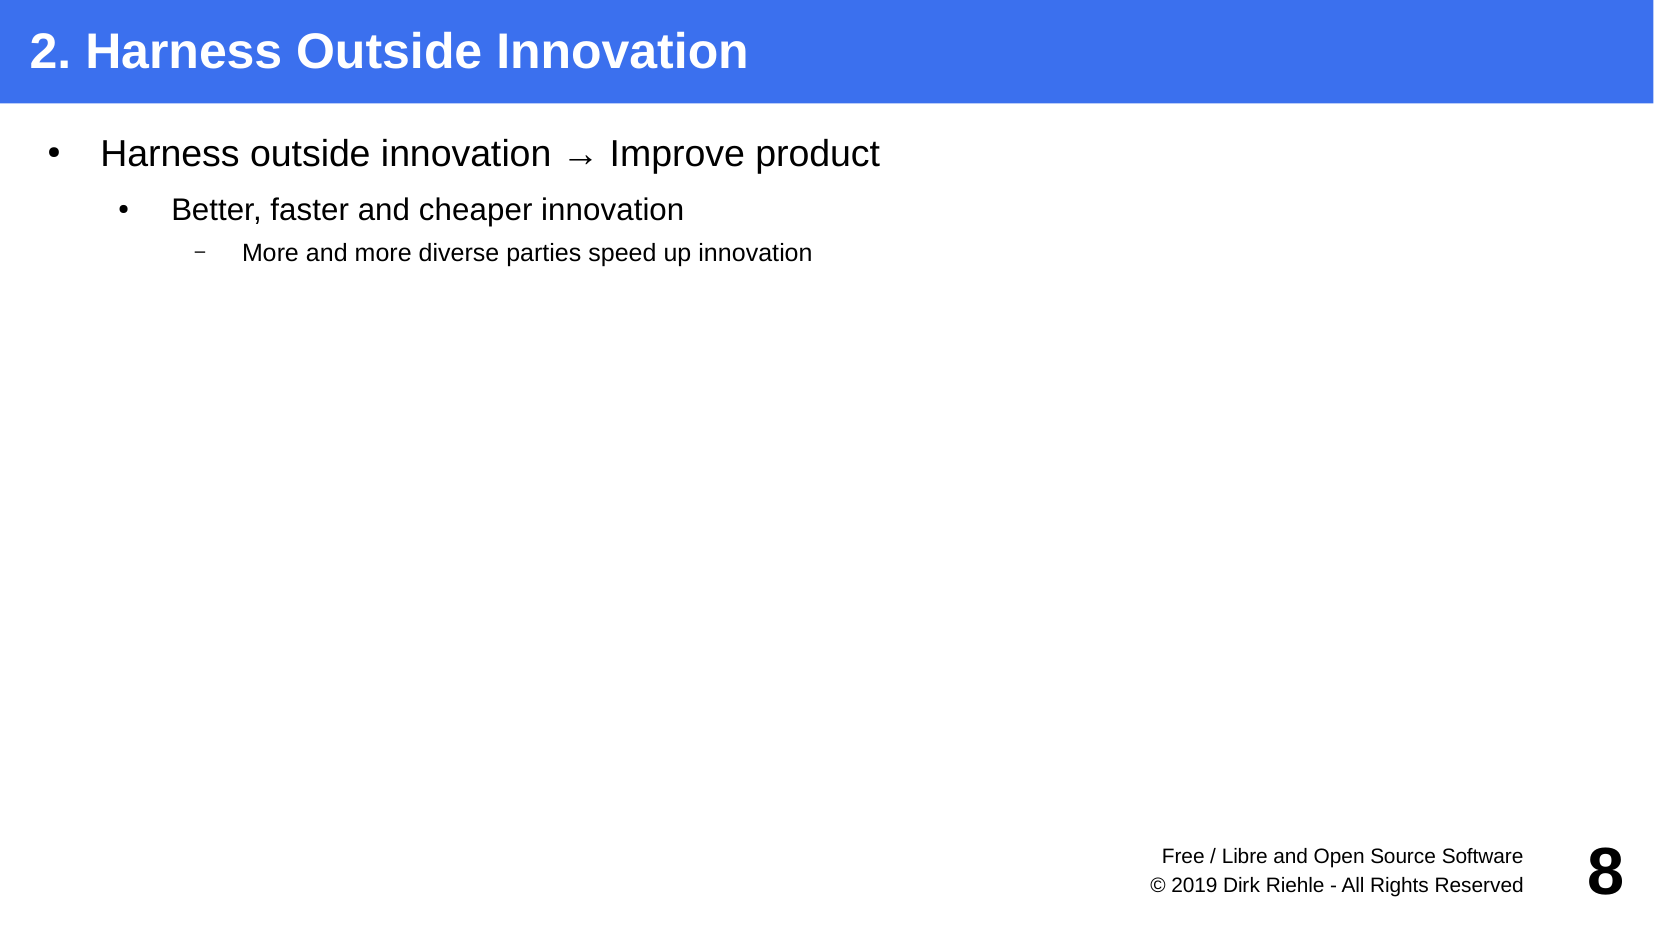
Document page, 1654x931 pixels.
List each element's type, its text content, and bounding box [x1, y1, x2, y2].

list Harness outside innovation → Improve product Better, faster and cheaper innovation More and more diverse parties speed up innovation [29, 132, 1625, 813]
title 2. Harness Outside Innovation [0, 0, 1654, 104]
